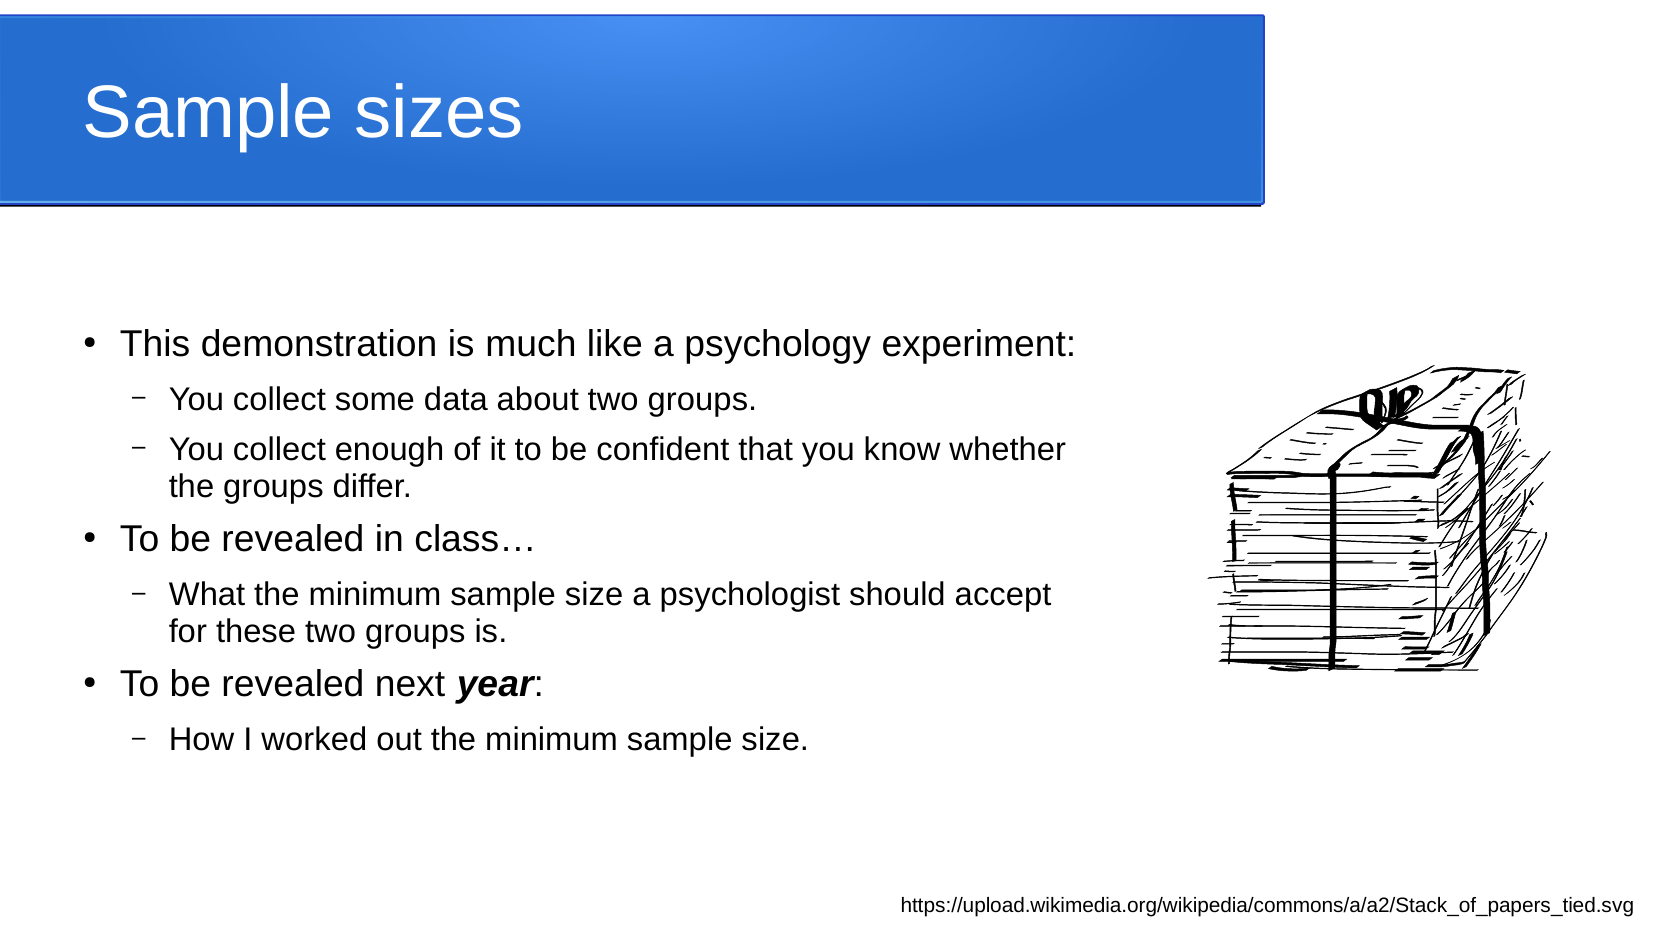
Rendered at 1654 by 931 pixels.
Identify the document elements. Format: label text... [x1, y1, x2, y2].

list This demonstration is much like a psychology experiment: You collect some data about two groups. You collect enough of it to be confident that you know whether the groups differ. To be revealed in class… What the minimum sample size a psychologist should accept for these two groups is. To be revealed next year: How I worked out the minimum sample size. [70, 263, 1087, 804]
text_box https://upload.wikimedia.org/wikipedia/commons/a/a2/Stack_of_papers_tied.svg [885, 885, 1654, 924]
picture [1145, 342, 1619, 697]
title Sample sizes [82, 35, 1235, 189]
